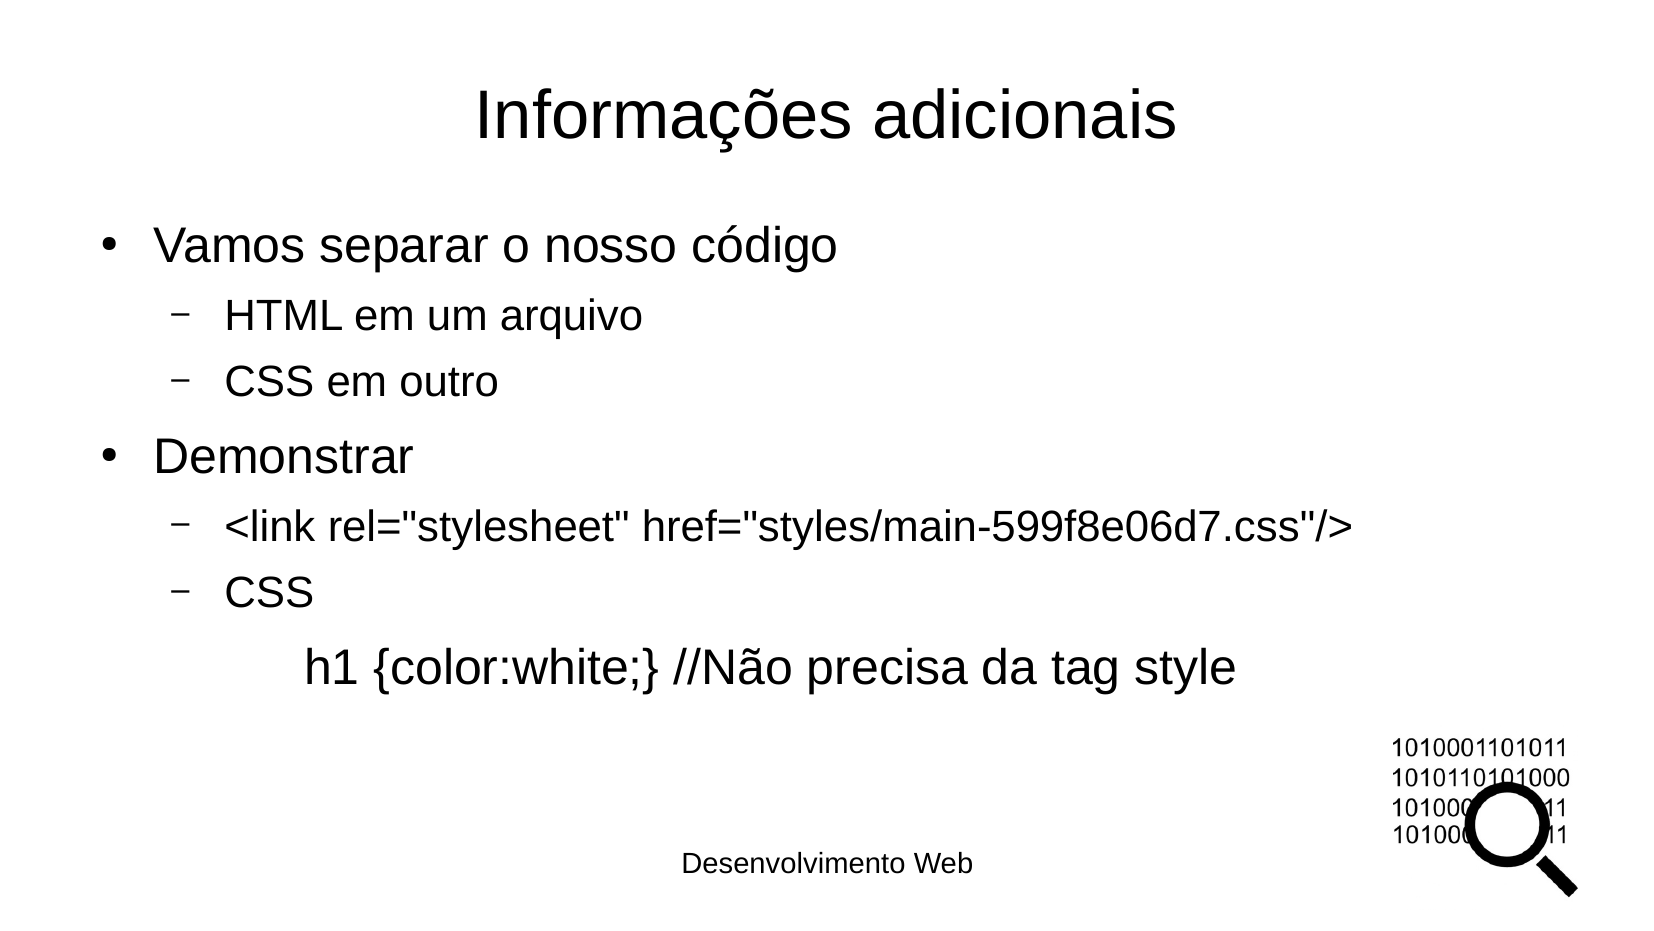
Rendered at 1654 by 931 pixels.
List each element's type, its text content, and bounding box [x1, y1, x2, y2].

picture [1393, 725, 1578, 910]
list Vamos separar o nosso código HTML em um arquivo CSS em outro Demonstrar <link rel="stylesheet" href="styles/main-599f8e06d7.css"/> CSS h1 {color:white;} //Não precisa da tag style [82, 217, 1571, 758]
title Informações adicionais [82, 37, 1571, 193]
